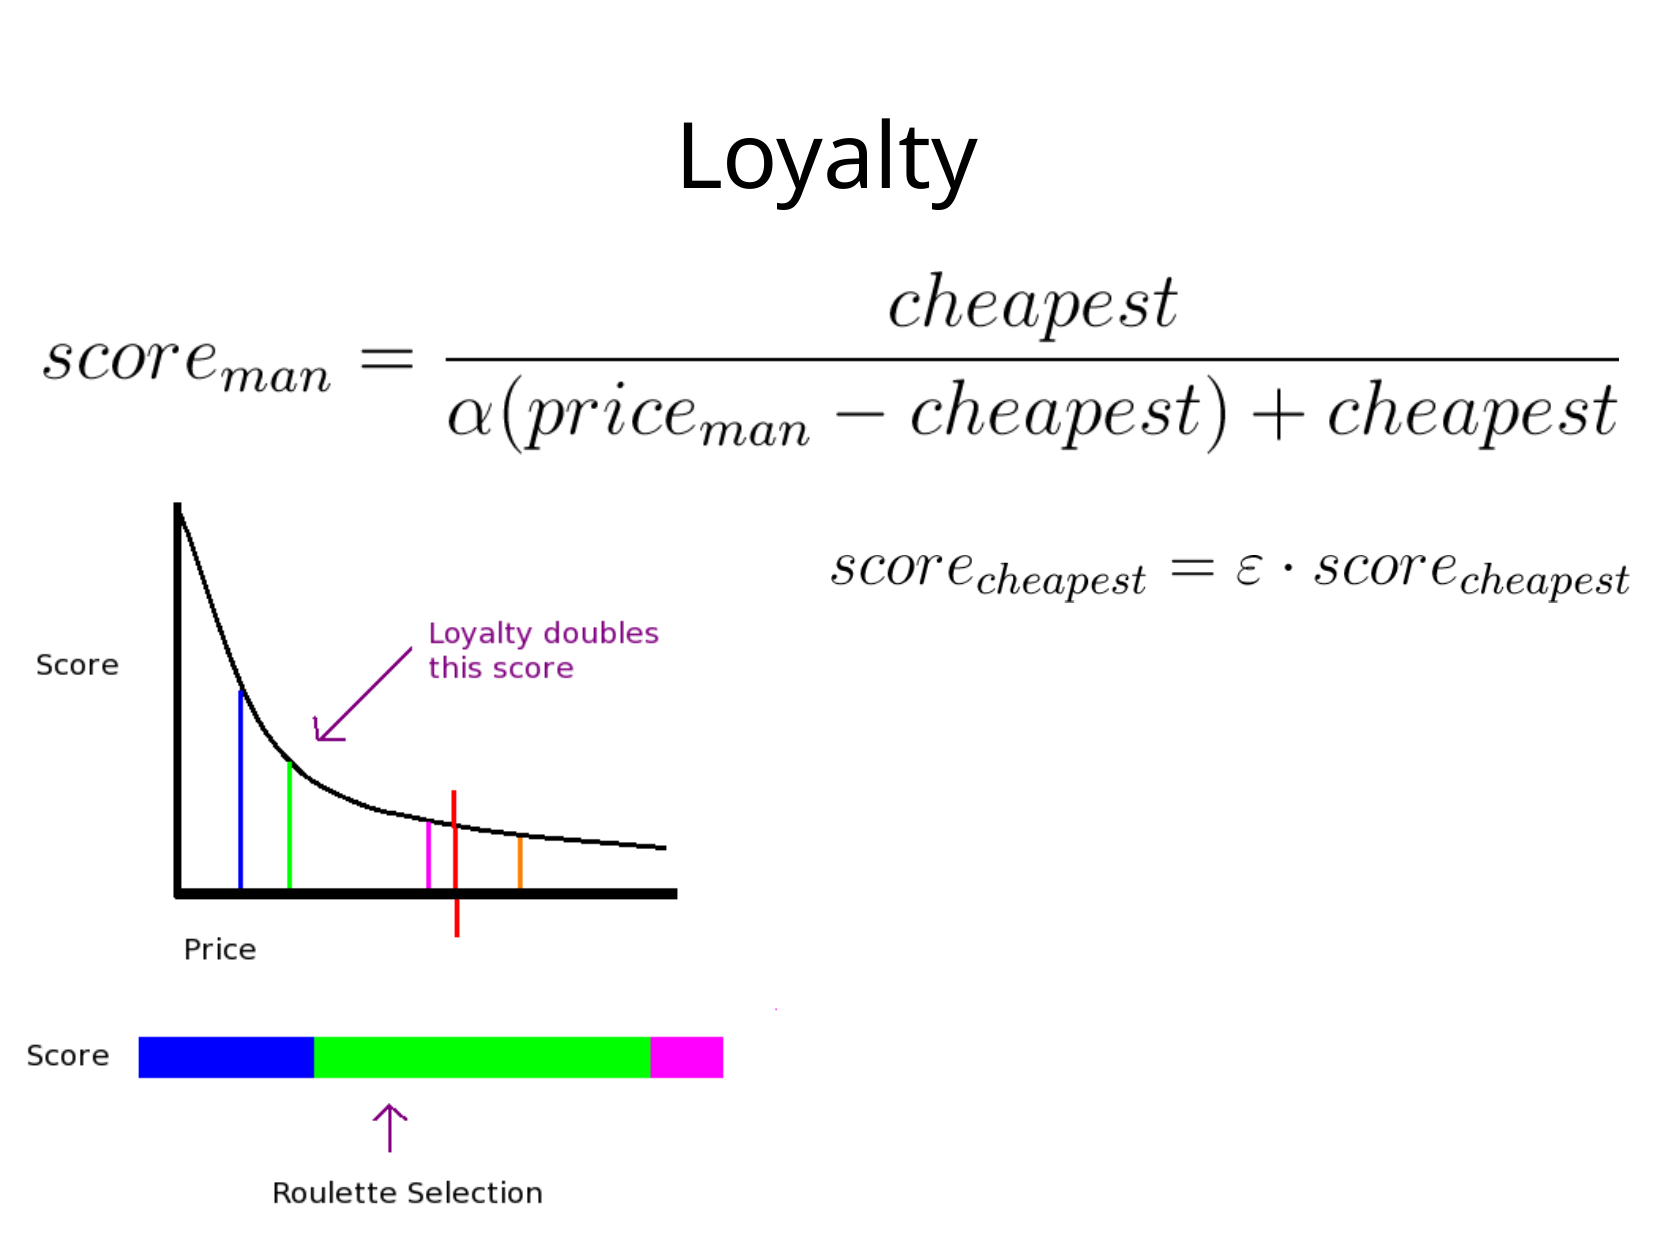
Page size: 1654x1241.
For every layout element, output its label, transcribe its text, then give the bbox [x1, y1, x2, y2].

picture [0, 471, 1630, 1241]
picture [43, 271, 1619, 455]
title Loyalty [82, 49, 1571, 257]
